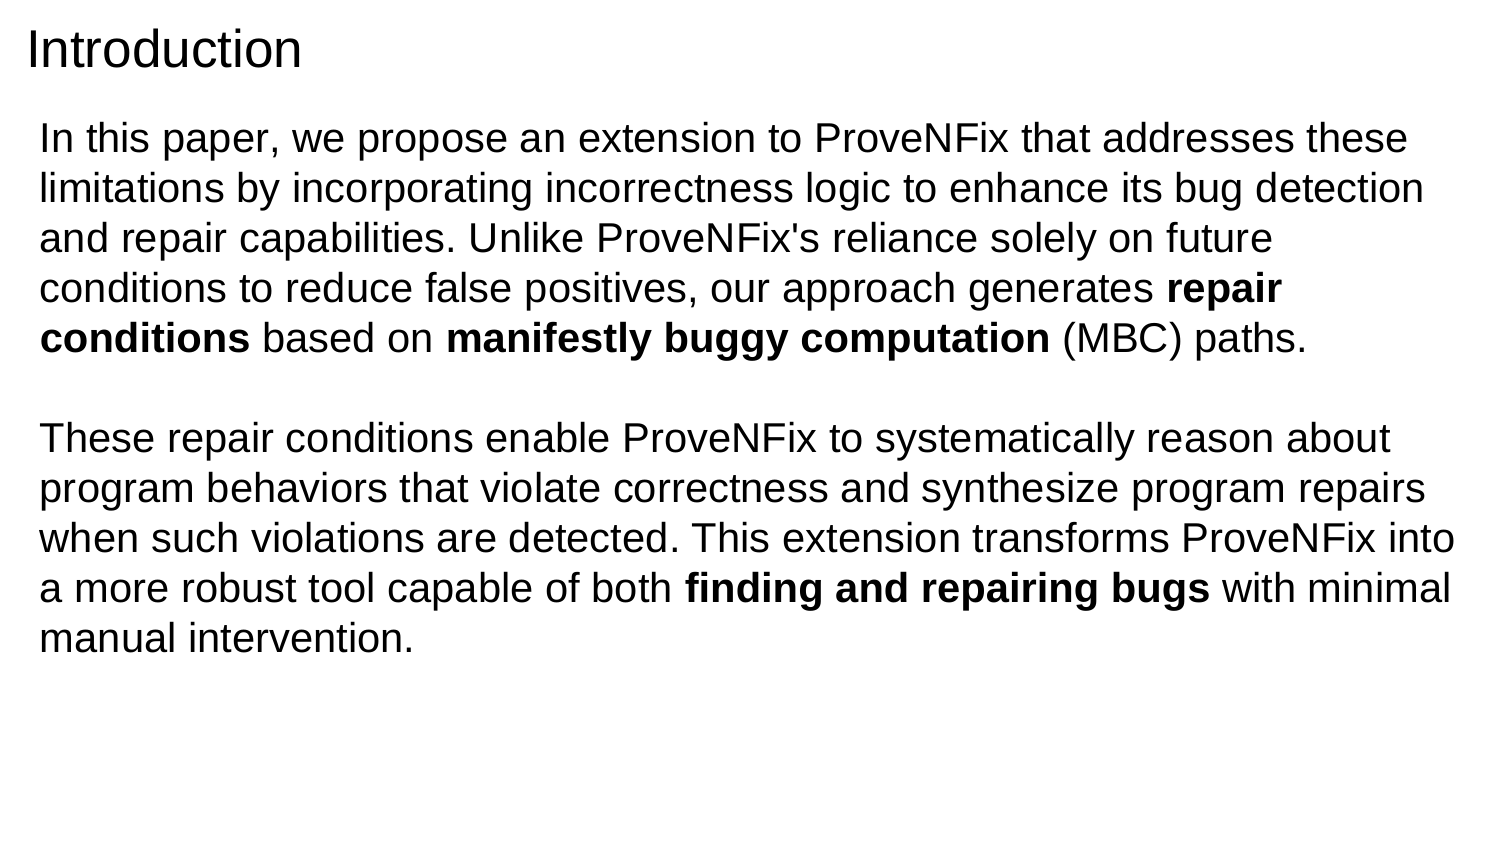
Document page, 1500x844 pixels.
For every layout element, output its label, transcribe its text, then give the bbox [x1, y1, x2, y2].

text_box In this paper, we propose an extension to ProveNFix that addresses these limitations by incorporating incorrectness logic to enhance its bug detection and repair capabilities. Unlike ProveNFix's reliance solely on future conditions to reduce false positives, our approach generates repair conditions based on manifestly buggy computation (MBC) paths. These repair conditions enable ProveNFix to systematically reason about program behaviors that violate correctness and synthesize program repairs when such violations are detected. This extension transforms ProveNFix into a more robust tool capable of both finding and repairing bugs with minimal manual intervention. [24, 103, 1475, 675]
title Introduction [11, 0, 1409, 94]
